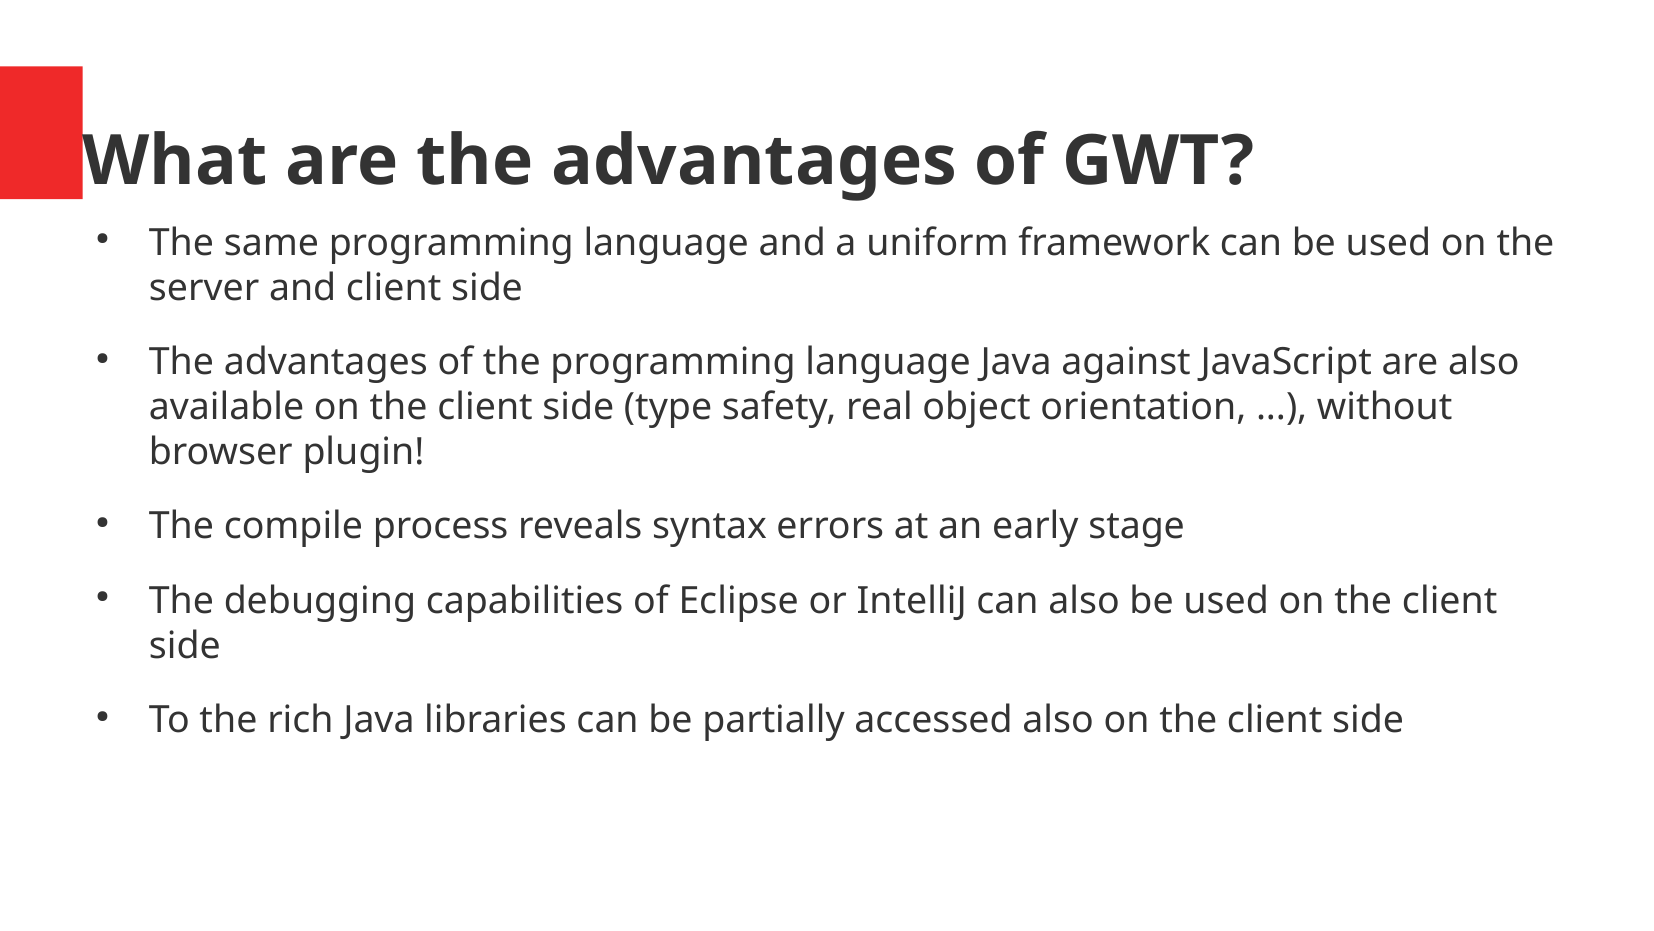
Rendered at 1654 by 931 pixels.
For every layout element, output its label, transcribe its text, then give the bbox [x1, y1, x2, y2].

title What are the advantages of GWT? [82, 33, 1571, 196]
list The same programming language and a uniform framework can be used on the server and client side The advantages of the programming language Java against JavaScript are also available on the client side (type safety, real object orientation, ...), without browser plugin! The compile process reveals syntax errors at an early stage The debugging capabilities of Eclipse or IntelliJ can also be used on the client side To the rich Java libraries can be partially accessed also on the client side [78, 217, 1567, 792]
